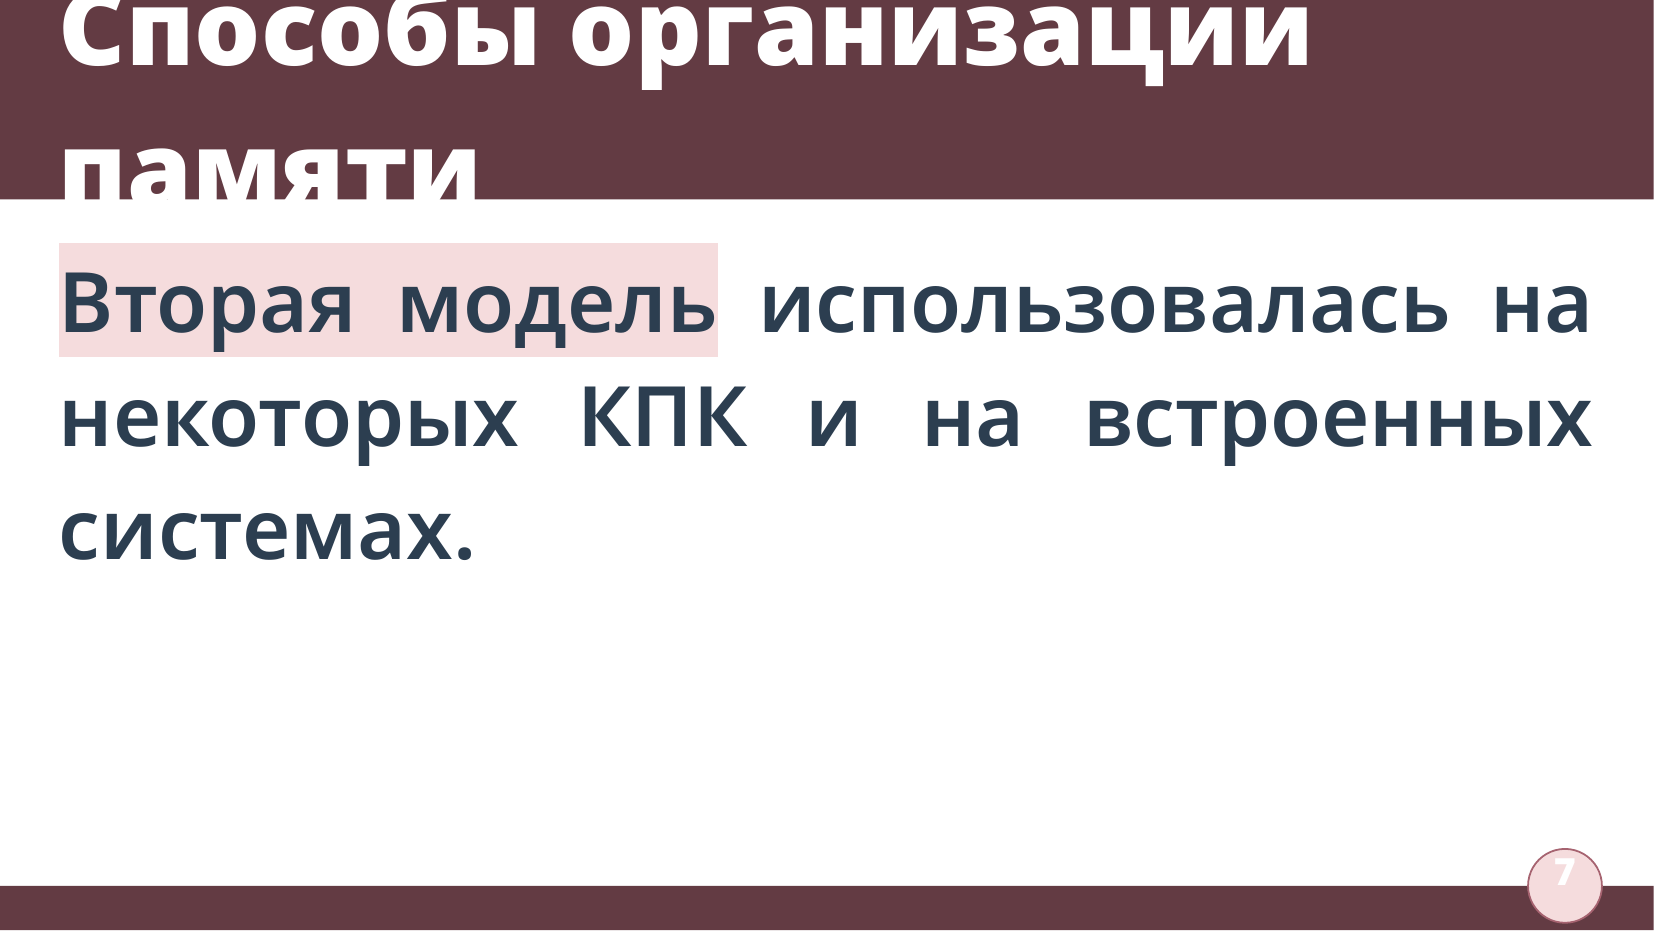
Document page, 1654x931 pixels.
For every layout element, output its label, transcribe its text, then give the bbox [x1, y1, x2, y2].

list Вторая модель использовалась на некоторых КПК и на встроенных системах. [59, 243, 1595, 864]
title Способы организации памяти [59, 37, 1595, 155]
